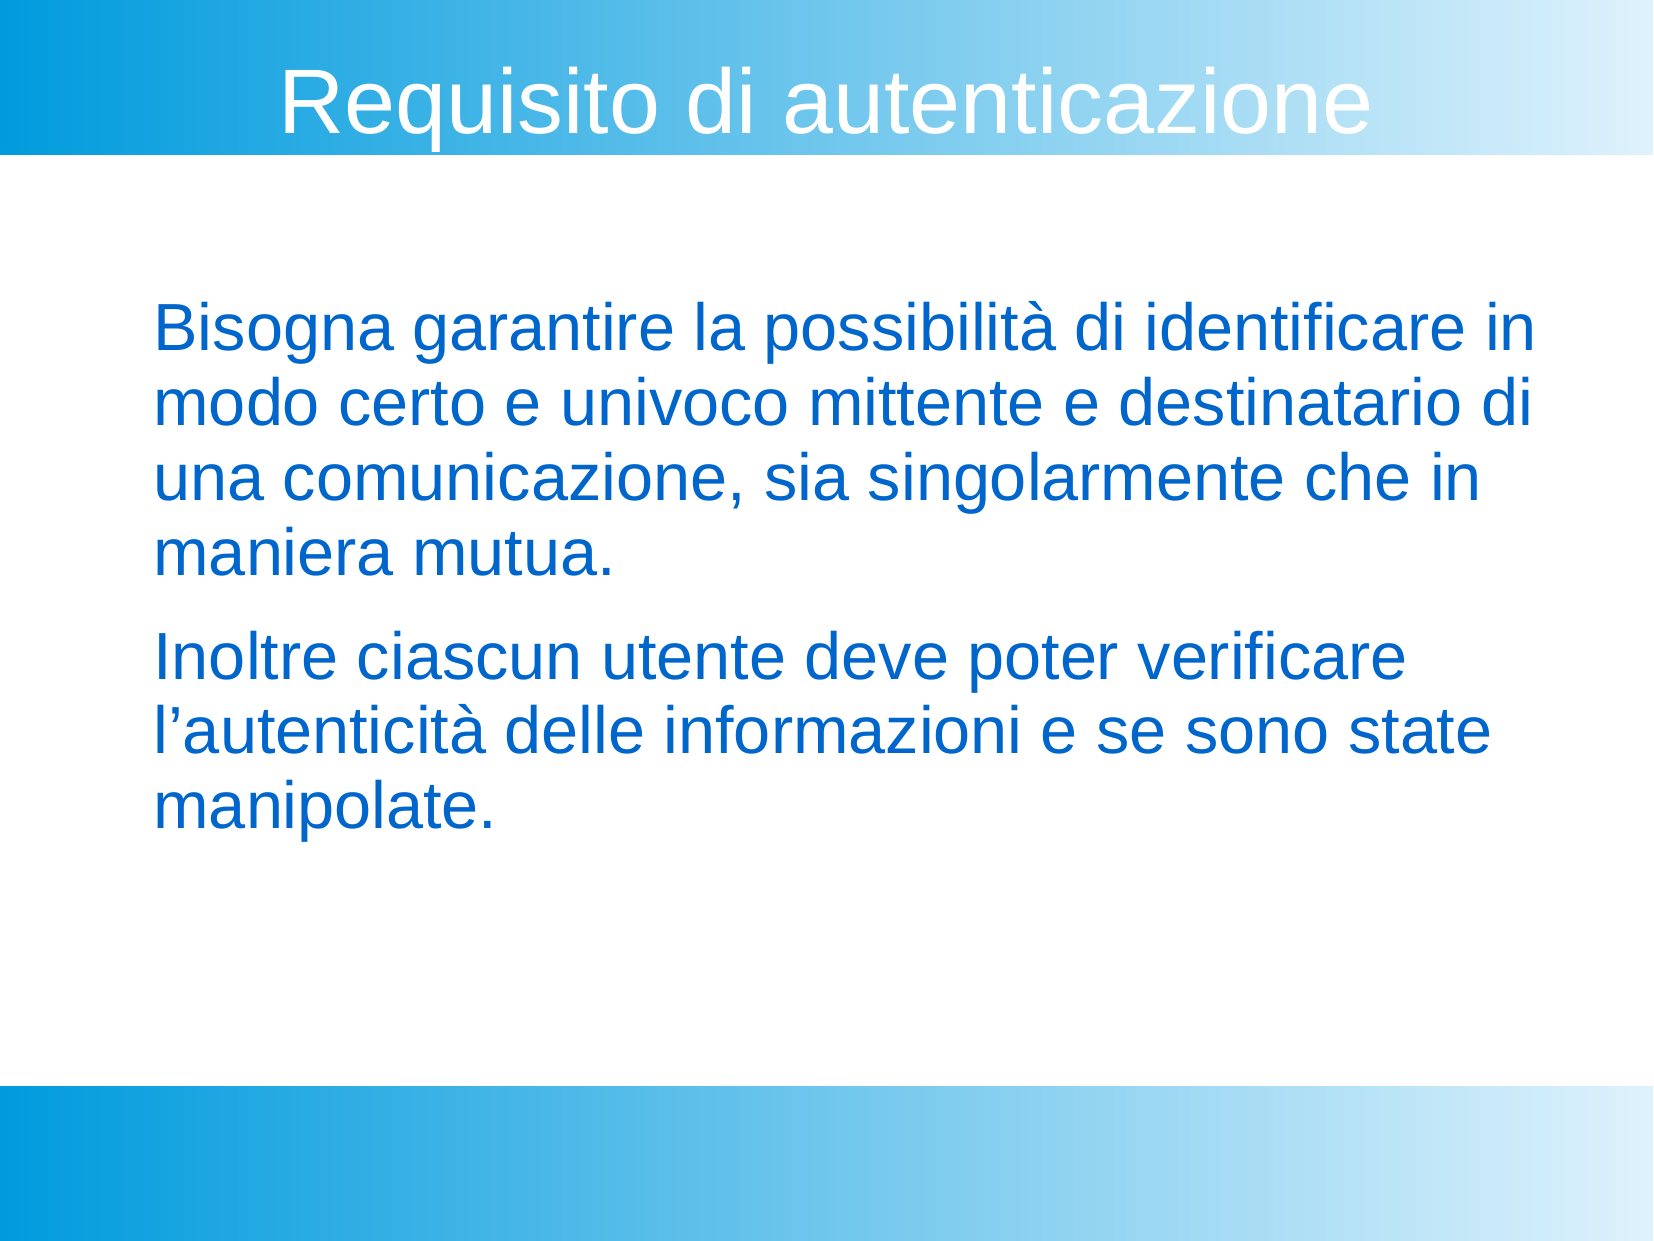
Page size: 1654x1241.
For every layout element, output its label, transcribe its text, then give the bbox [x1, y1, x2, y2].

title Requisito di autenticazione [82, 49, 1571, 155]
list Bisogna garantire la possibilità di identificare in modo certo e univoco mittente e destinatario di una comunicazione, sia singolarmente che in maniera mutua. Inoltre ciascun utente deve poter verificare l’autenticità delle informazioni e se sono state manipolate. [82, 290, 1571, 1010]
